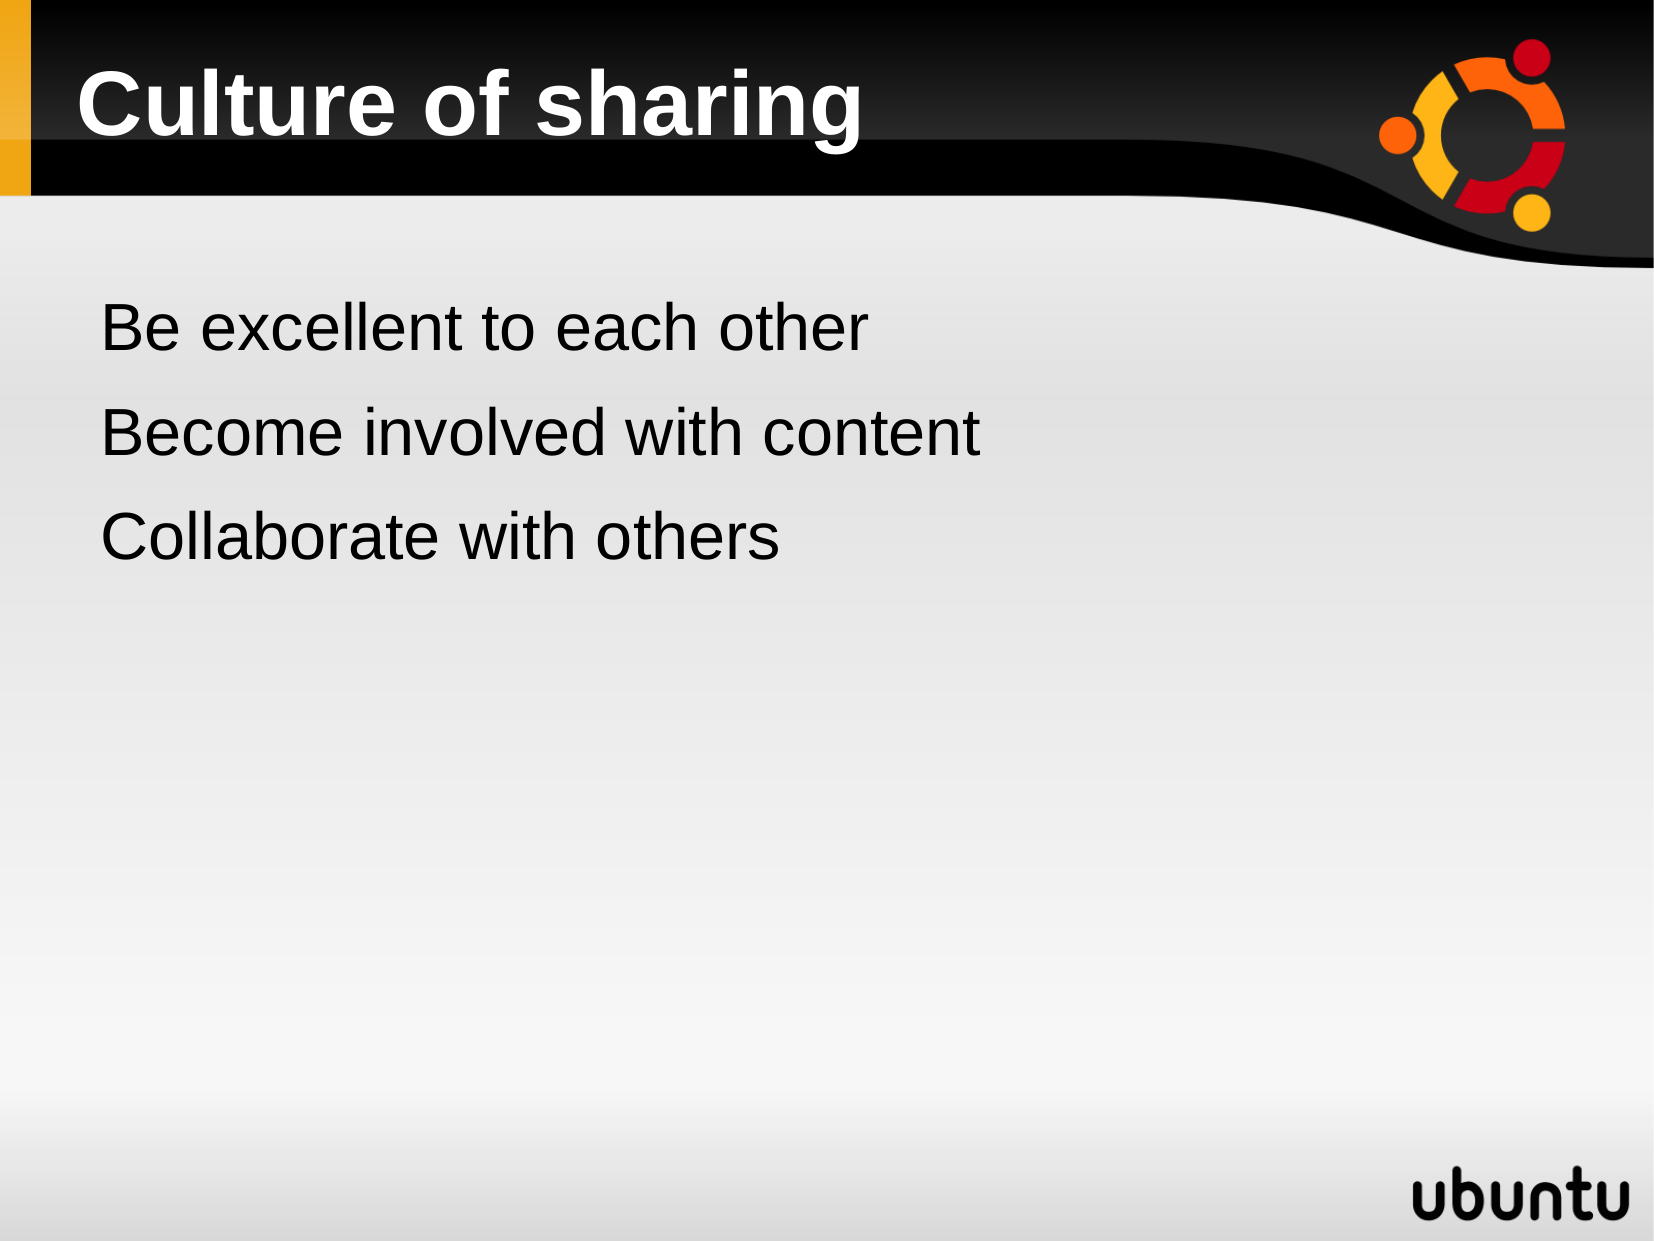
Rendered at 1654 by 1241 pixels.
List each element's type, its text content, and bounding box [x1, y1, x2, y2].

picture [0, 0, 1654, 1241]
list Be excellent to each other Become involved with content Collaborate with others [82, 290, 1571, 1109]
title Culture of sharing [76, 0, 1565, 208]
